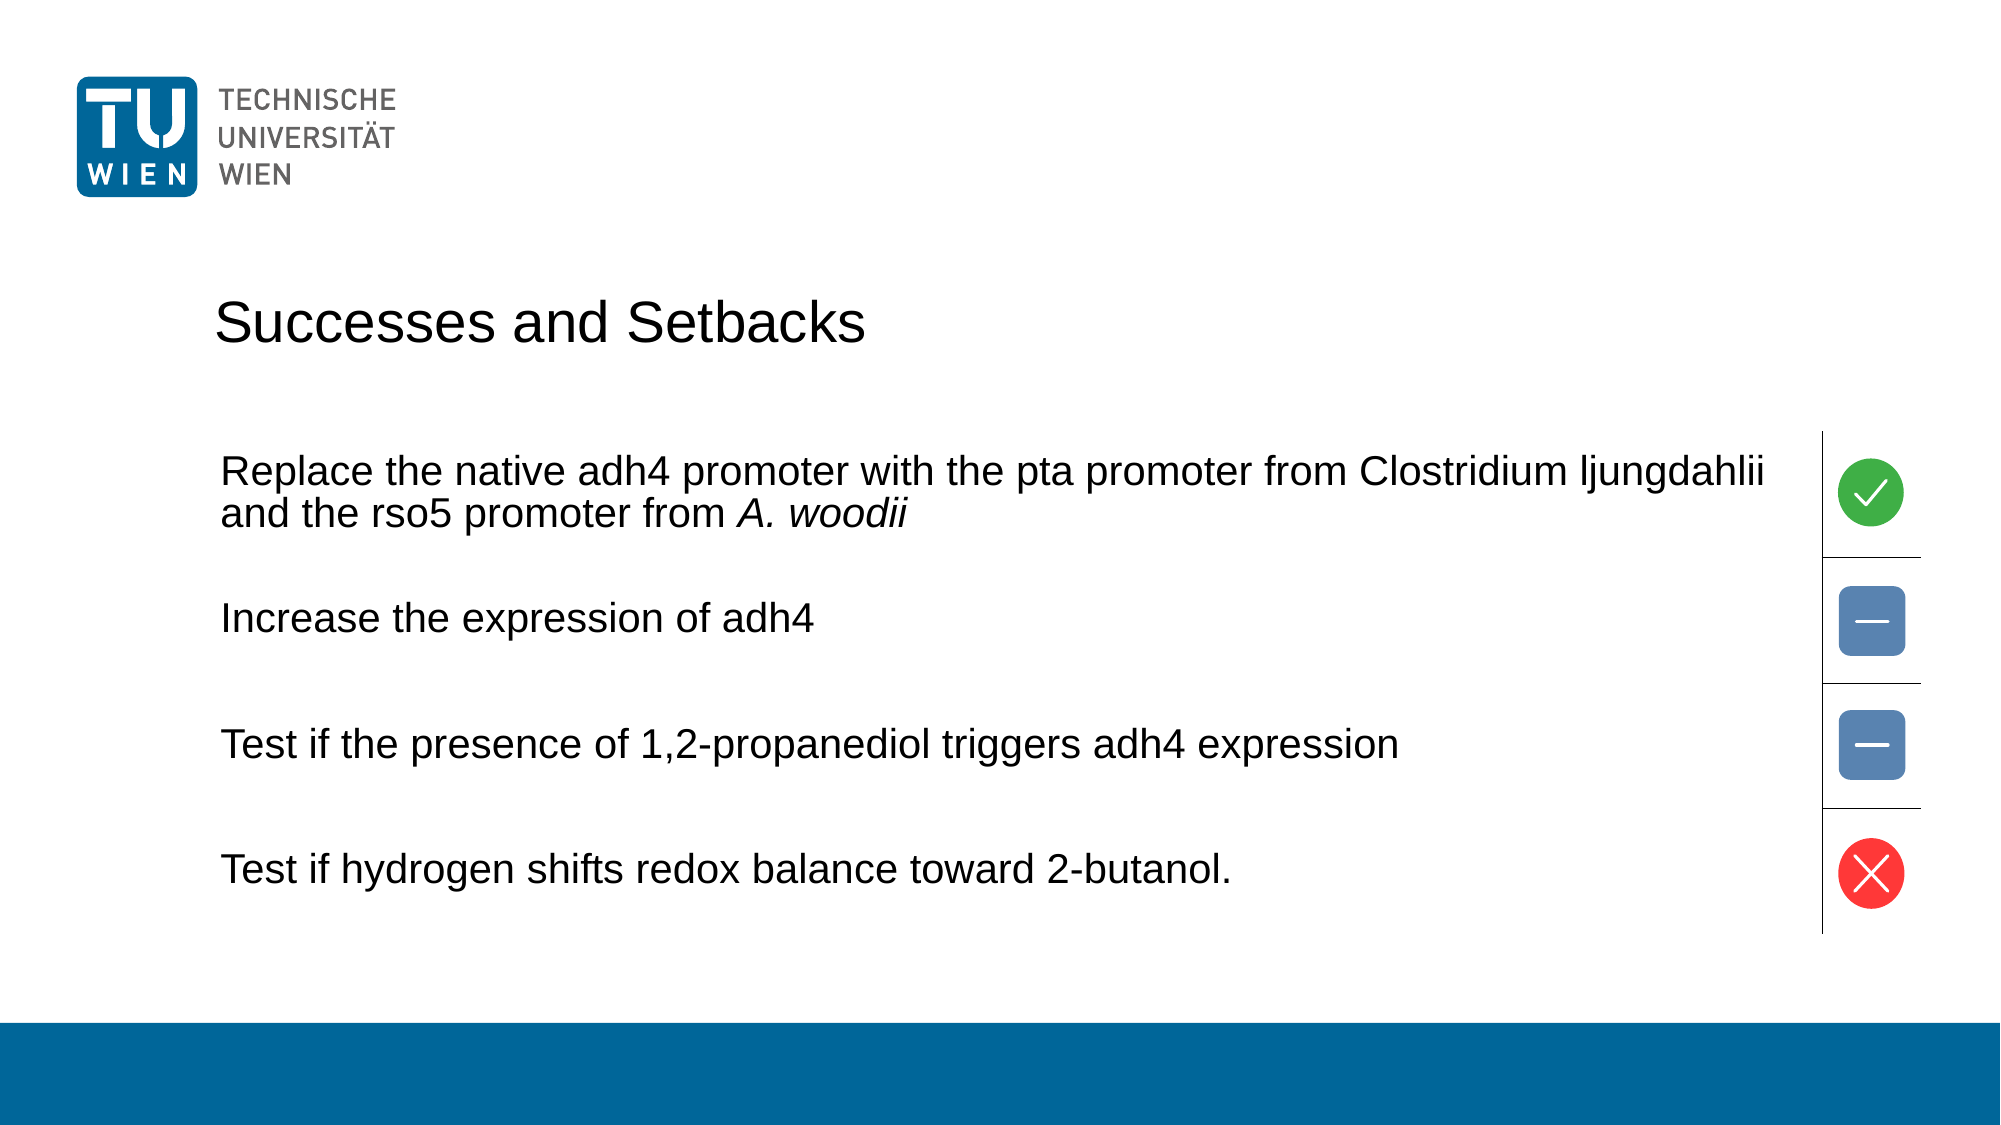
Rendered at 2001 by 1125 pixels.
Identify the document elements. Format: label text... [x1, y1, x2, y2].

text_box [1839, 838, 1904, 908]
table_cell Increase the expression of adh4 [214, 557, 1822, 683]
text_box [1839, 711, 1905, 779]
table_header Replace the native adh4 promoter with the pta promoter from Clostridium ljungdahlii and the rso5 promoter from A. woodii [214, 431, 1822, 557]
table_cell Test if hydrogen shifts redox balance toward 2-butanol. [214, 808, 1822, 934]
title Successes and Setbacks [214, 254, 1922, 391]
table_cell [1823, 809, 1921, 934]
text_box [1838, 459, 1903, 526]
table_cell Test if the presence of 1,2-propanediol triggers adh4 expression [214, 683, 1822, 808]
table_cell [1823, 558, 1921, 683]
table_cell [1823, 684, 1921, 808]
table_header [1823, 431, 1921, 557]
text_box [1839, 587, 1905, 655]
